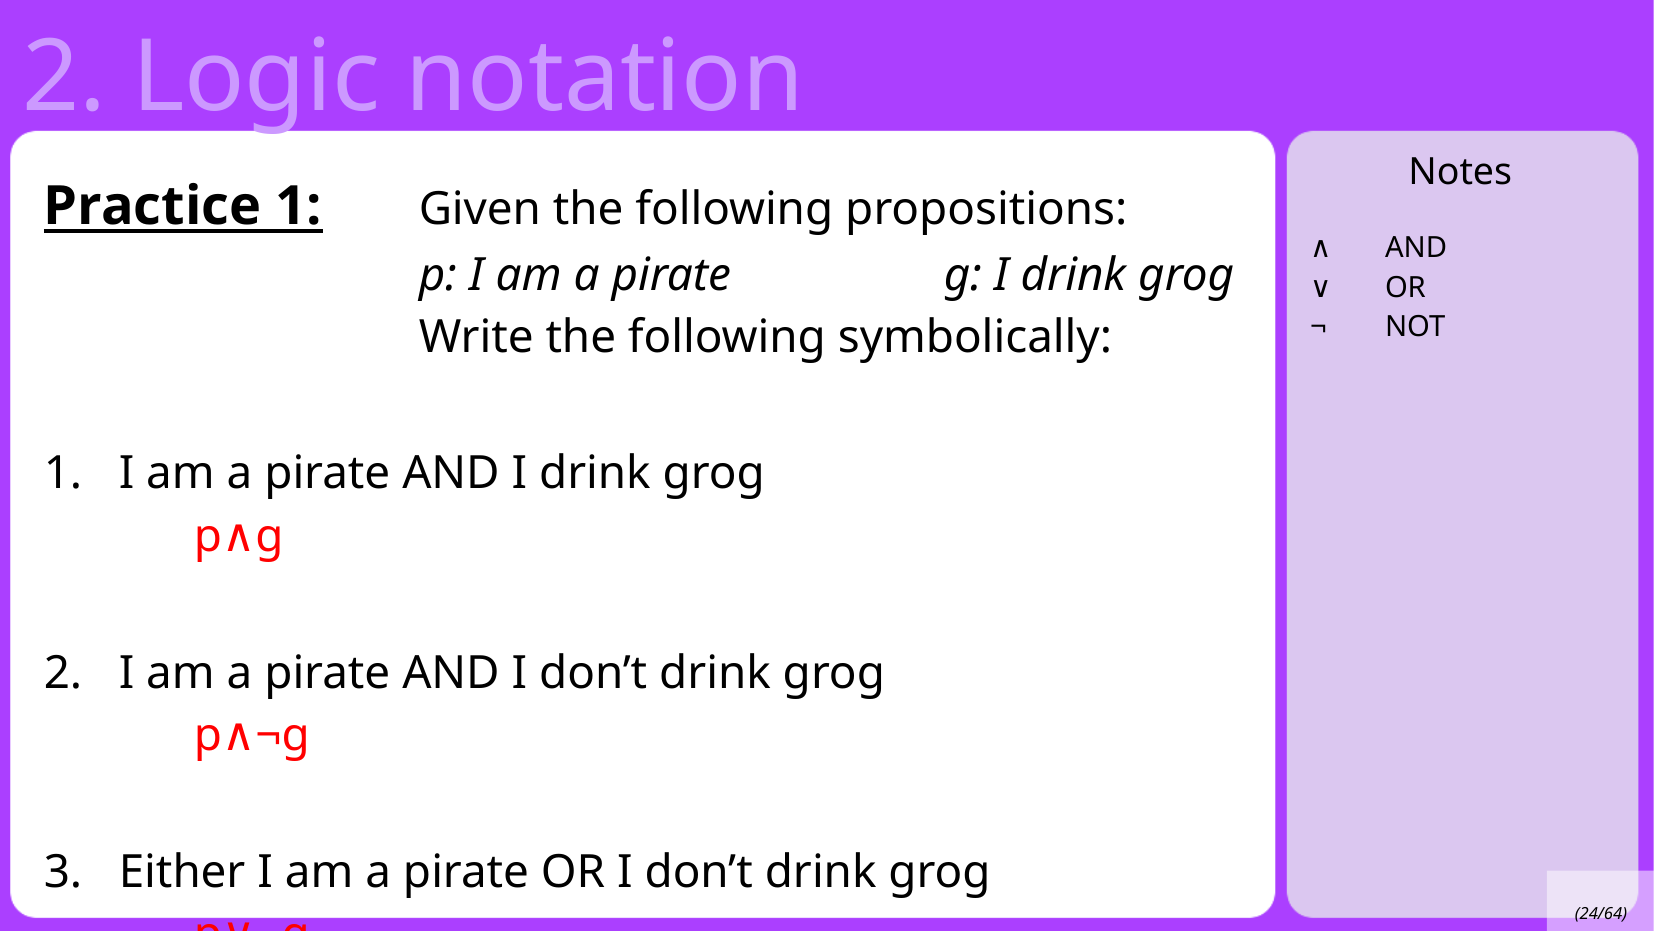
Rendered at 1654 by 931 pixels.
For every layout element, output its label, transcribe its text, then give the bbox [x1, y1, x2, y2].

text_box Practice 1: Given the following propositions: p: I am a pirate g: I drink grog Write the following symbolically: 1. I am a pirate AND I drink grog p∧g 2. I am a pirate AND I don’t drink grog p∧¬g 3. Either I am a pirate OR I don’t drink grog p∨¬g [43, 166, 1241, 822]
table_cell False [1546, 870, 1654, 877]
picture [289, 927, 300, 931]
text_box ∧ AND ∨ OR ¬ NOT [1310, 226, 1612, 333]
title 2. Logic notation [22, 13, 1511, 130]
picture [202, 927, 213, 931]
text_box (<number>/64) [1546, 877, 1654, 931]
picture [0, 0, 1654, 931]
text_box Notes [1290, 141, 1631, 199]
